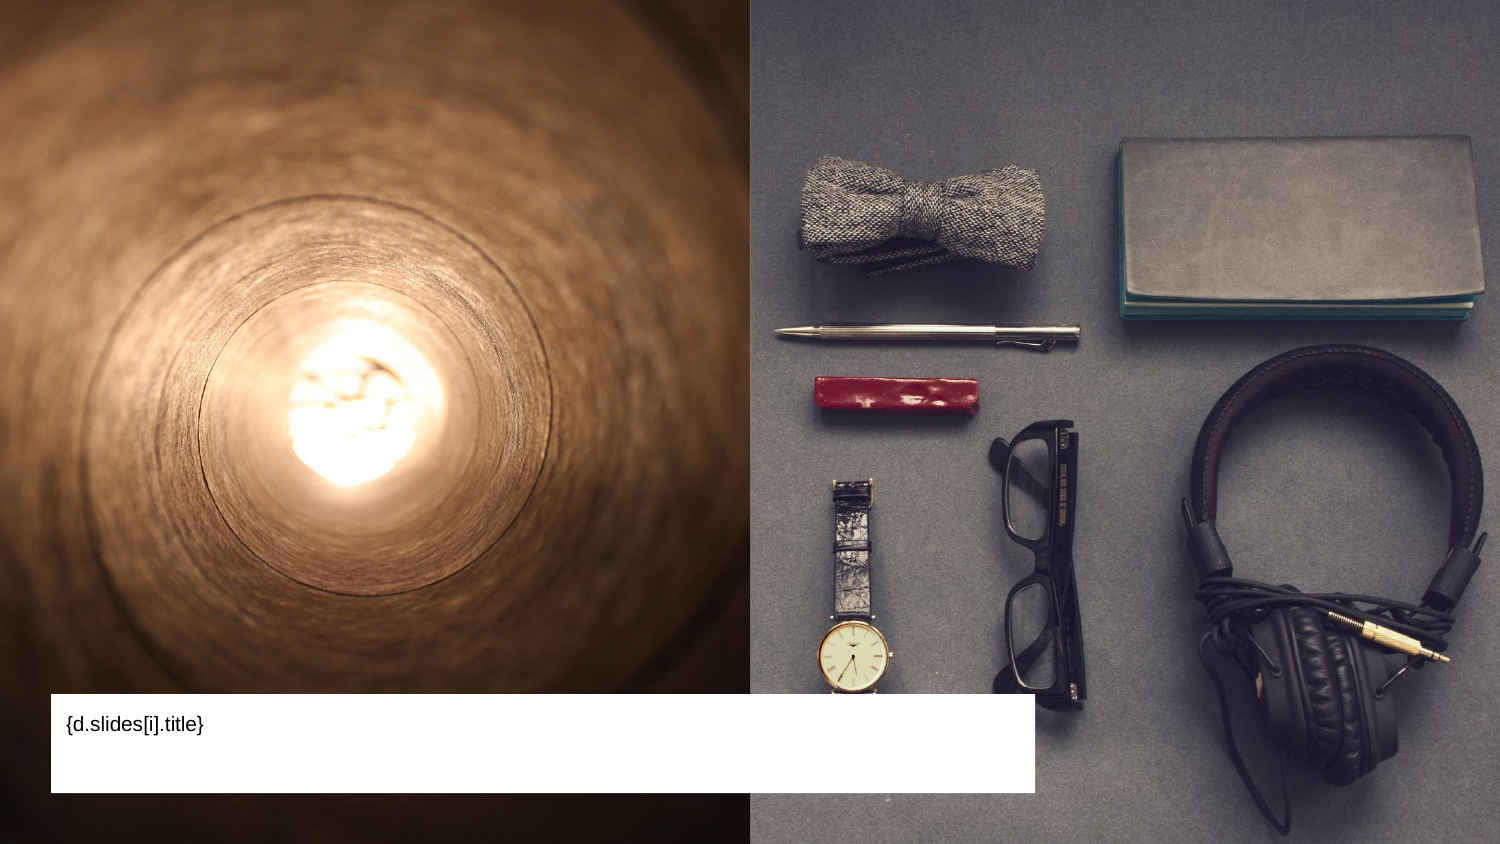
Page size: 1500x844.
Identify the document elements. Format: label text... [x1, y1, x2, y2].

list {d.slides[i].title} [51, 694, 1036, 794]
picture [0, 0, 1500, 844]
